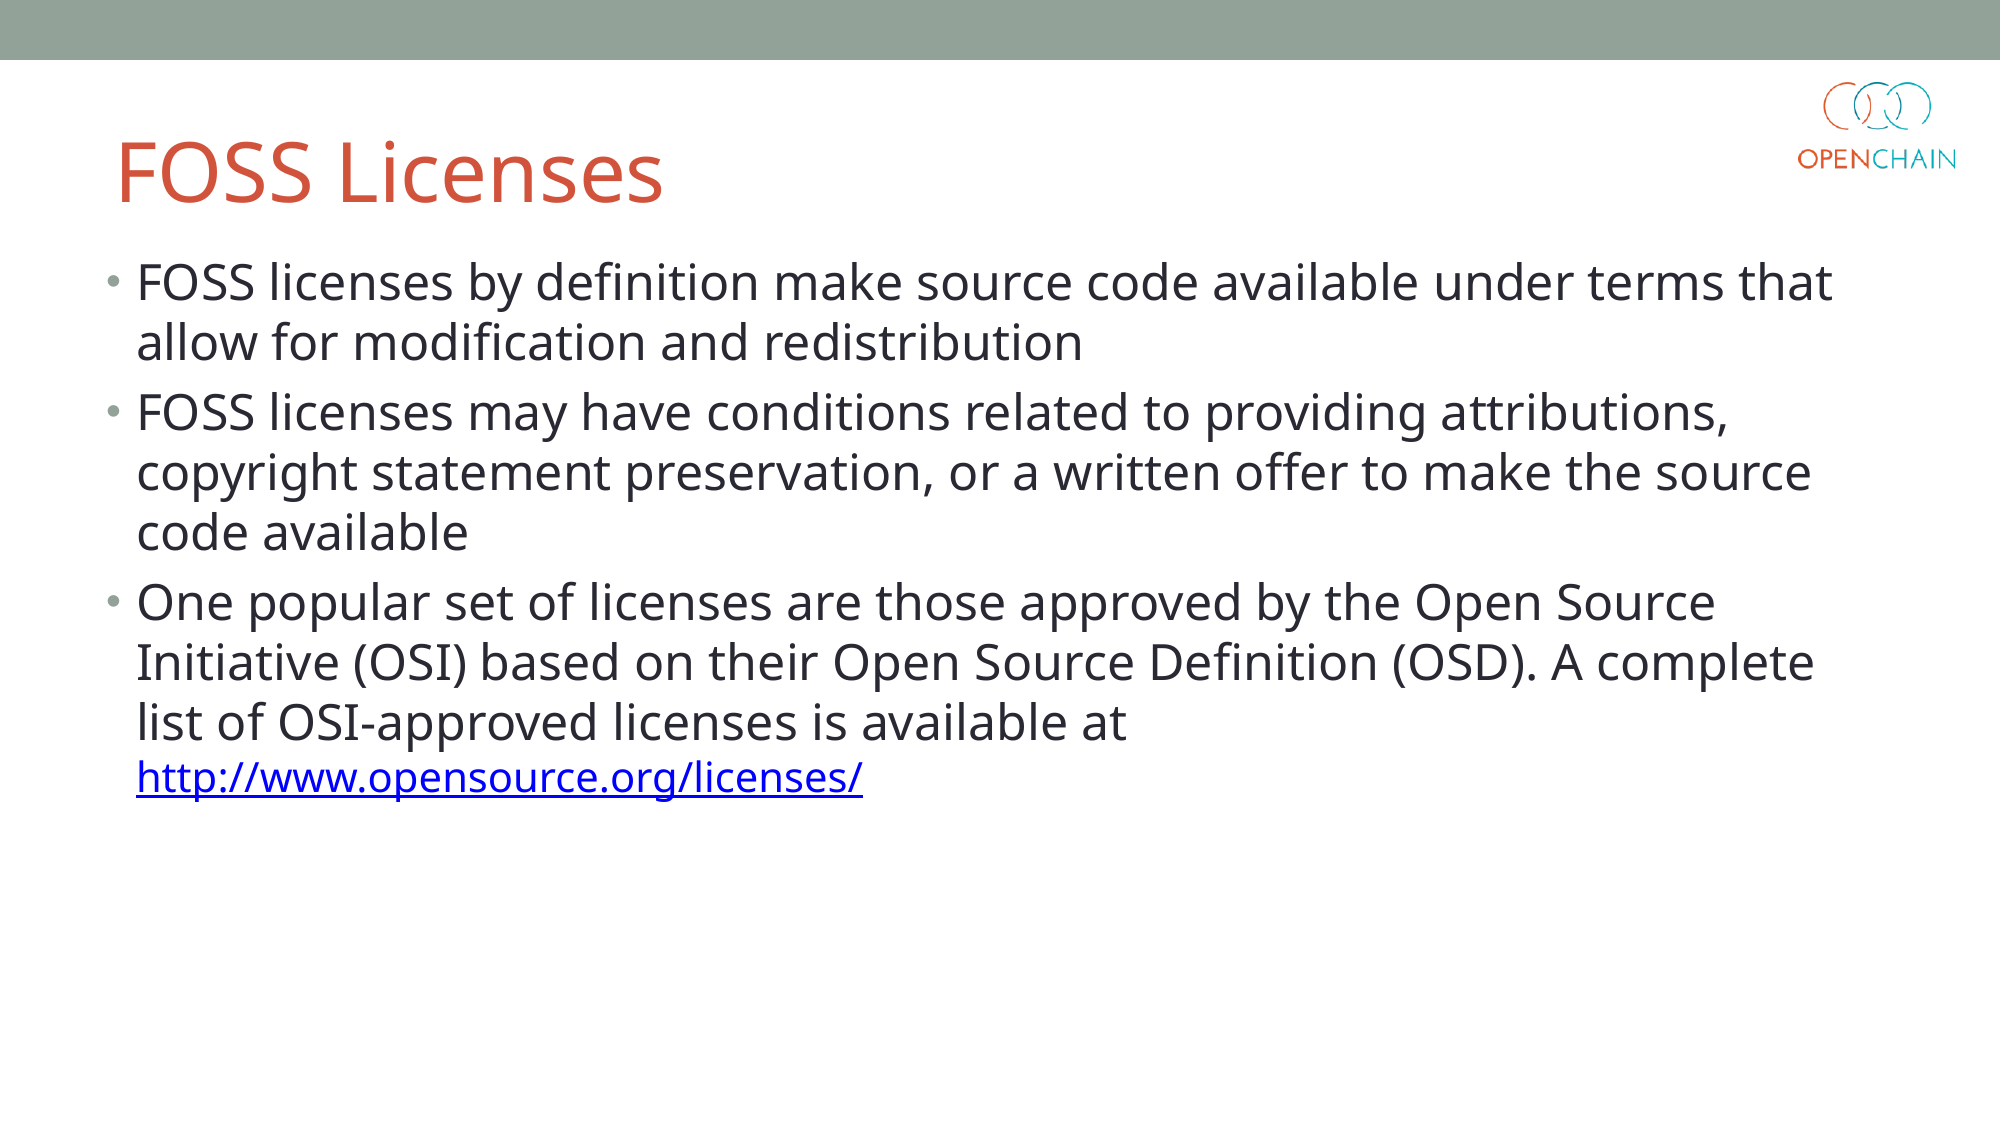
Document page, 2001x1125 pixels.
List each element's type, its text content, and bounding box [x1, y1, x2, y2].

text_box FOSS licenses by definition make source code available under terms that allow for modification and redistribution FOSS licenses may have conditions related to providing attributions, copyright statement preservation, or a written offer to make the source code available One popular set of licenses are those approved by the Open Source Initiative (OSI) based on their Open Source Definition (OSD). A complete list of OSI-approved licenses is available at http://www.opensource.org/licenses/ [91, 243, 1863, 1093]
text_box FOSS Licenses [99, 87, 1900, 250]
picture [1798, 82, 1955, 169]
